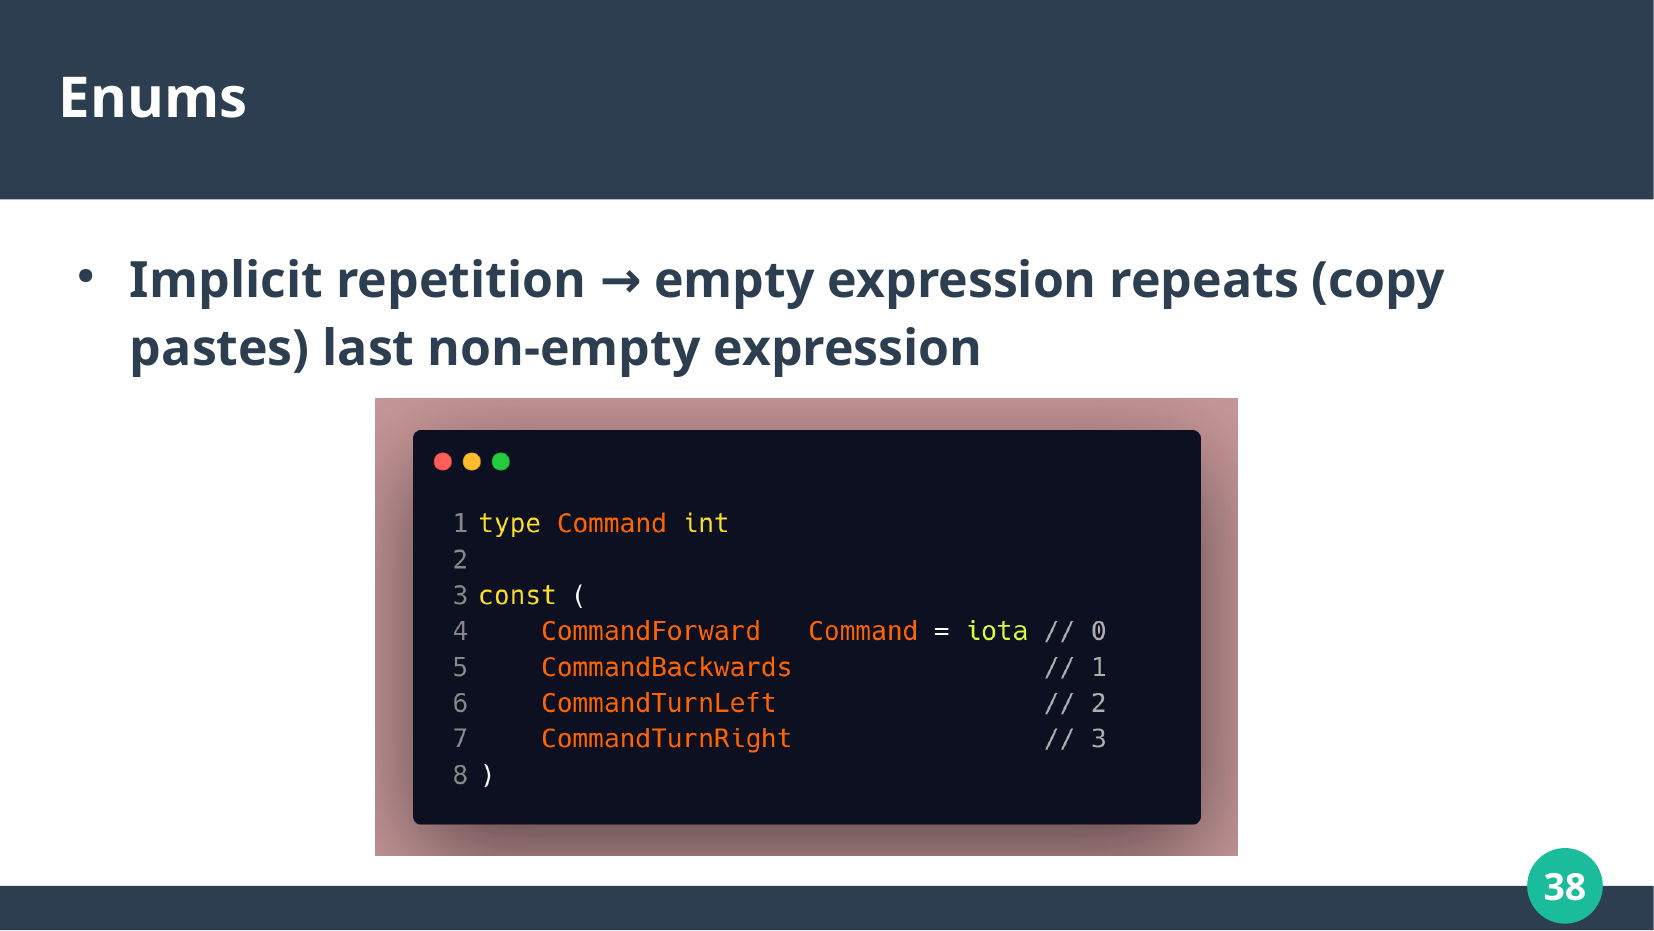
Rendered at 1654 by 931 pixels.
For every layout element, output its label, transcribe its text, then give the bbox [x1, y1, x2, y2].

title Enums [59, 37, 1595, 155]
picture [375, 398, 1238, 856]
list Implicit repetition → empty expression repeats (copy pastes) last non-empty expression [59, 243, 1595, 413]
